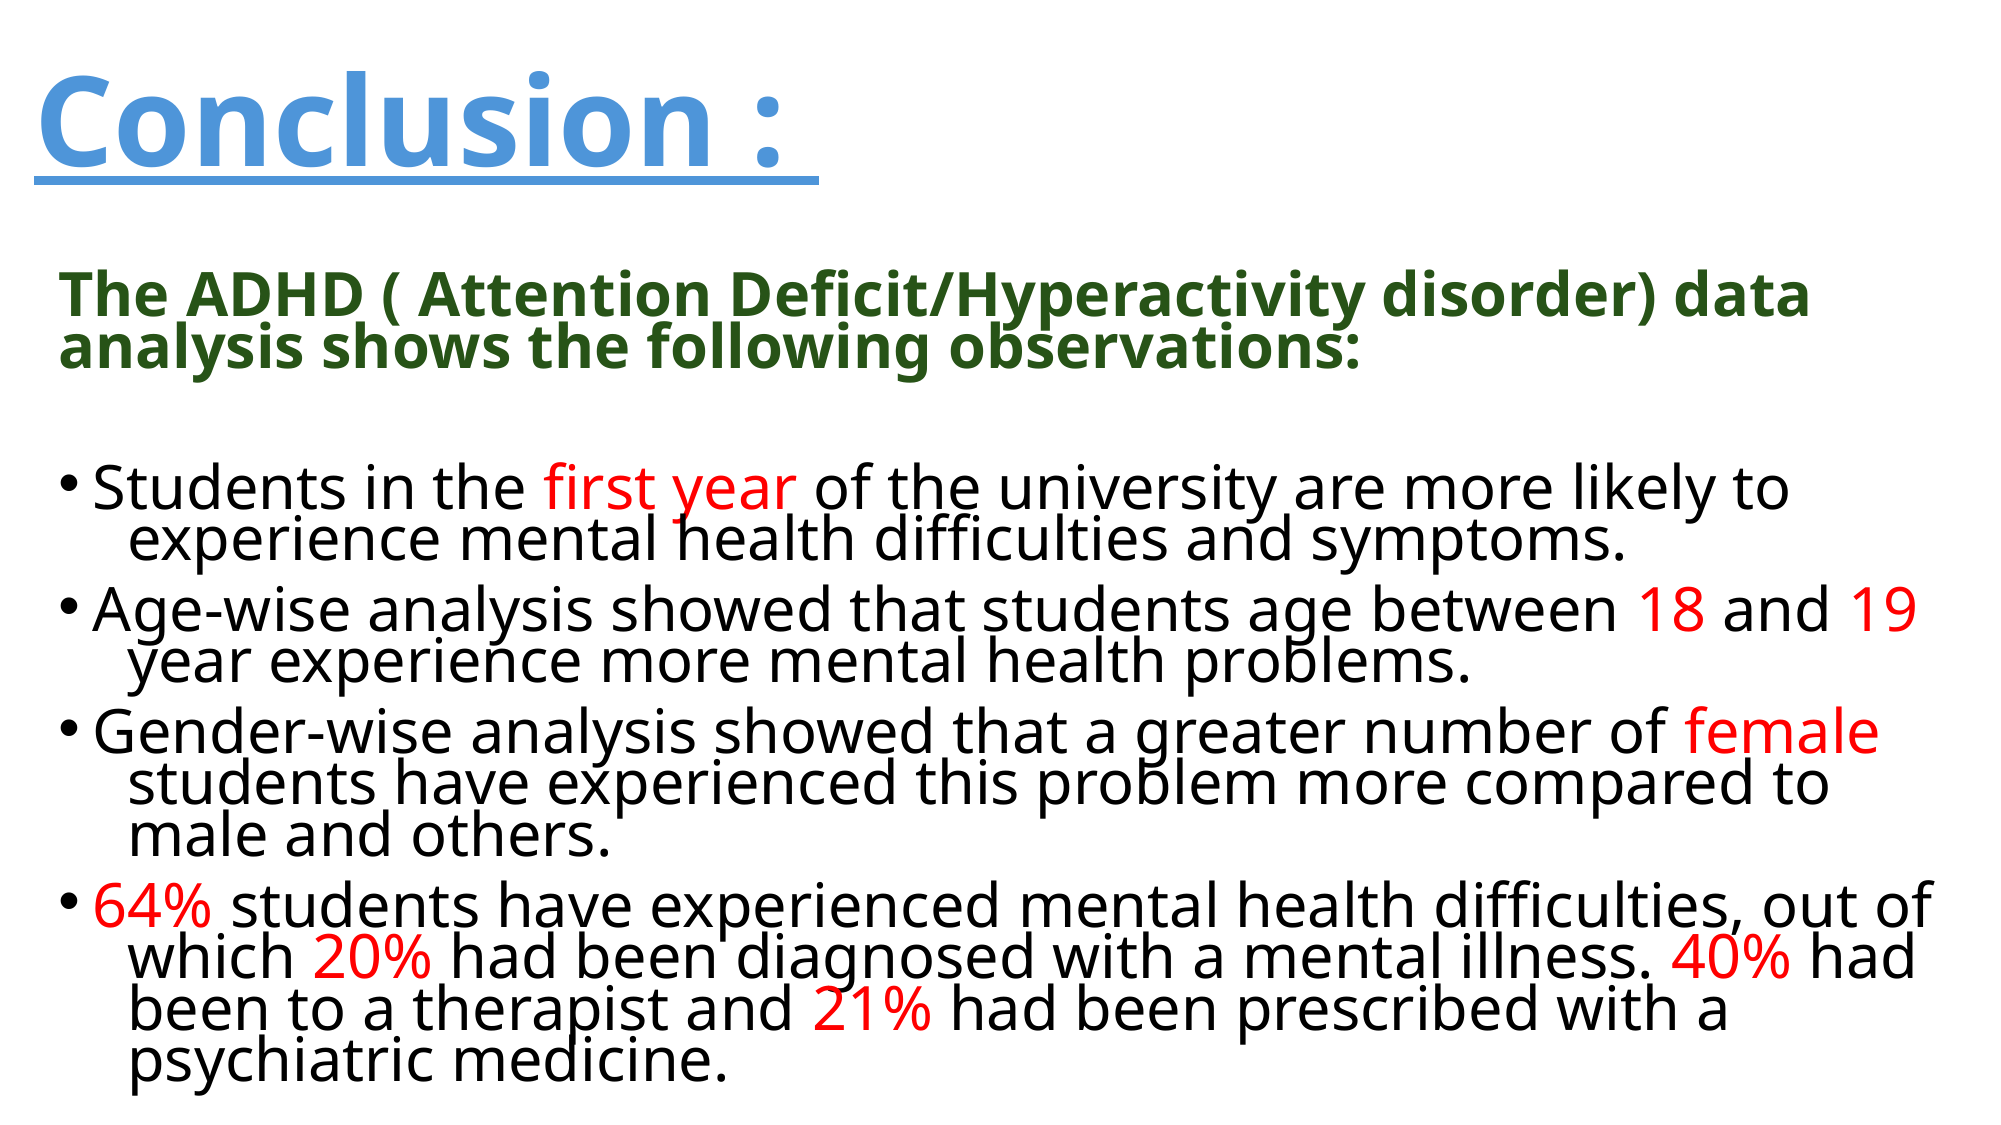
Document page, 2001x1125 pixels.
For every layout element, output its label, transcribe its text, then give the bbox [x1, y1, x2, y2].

title Conclusion : [19, 17, 1745, 236]
list The ADHD ( Attention Deficit/Hyperactivity disorder) data analysis shows the following observations: Students in the first year of the university are more likely to experience mental health difficulties and symptoms. Age-wise analysis showed that students age between 18 and 19 year experience more mental health problems. Gender-wise analysis showed that a greater number of female students have experienced this problem more compared to male and others. 64% students have experienced mental health difficulties, out of which 20% had been diagnosed with a mental illness. 40% had been to a therapist and 21% had been prescribed with a psychiatric medicine. [43, 267, 1957, 1108]
